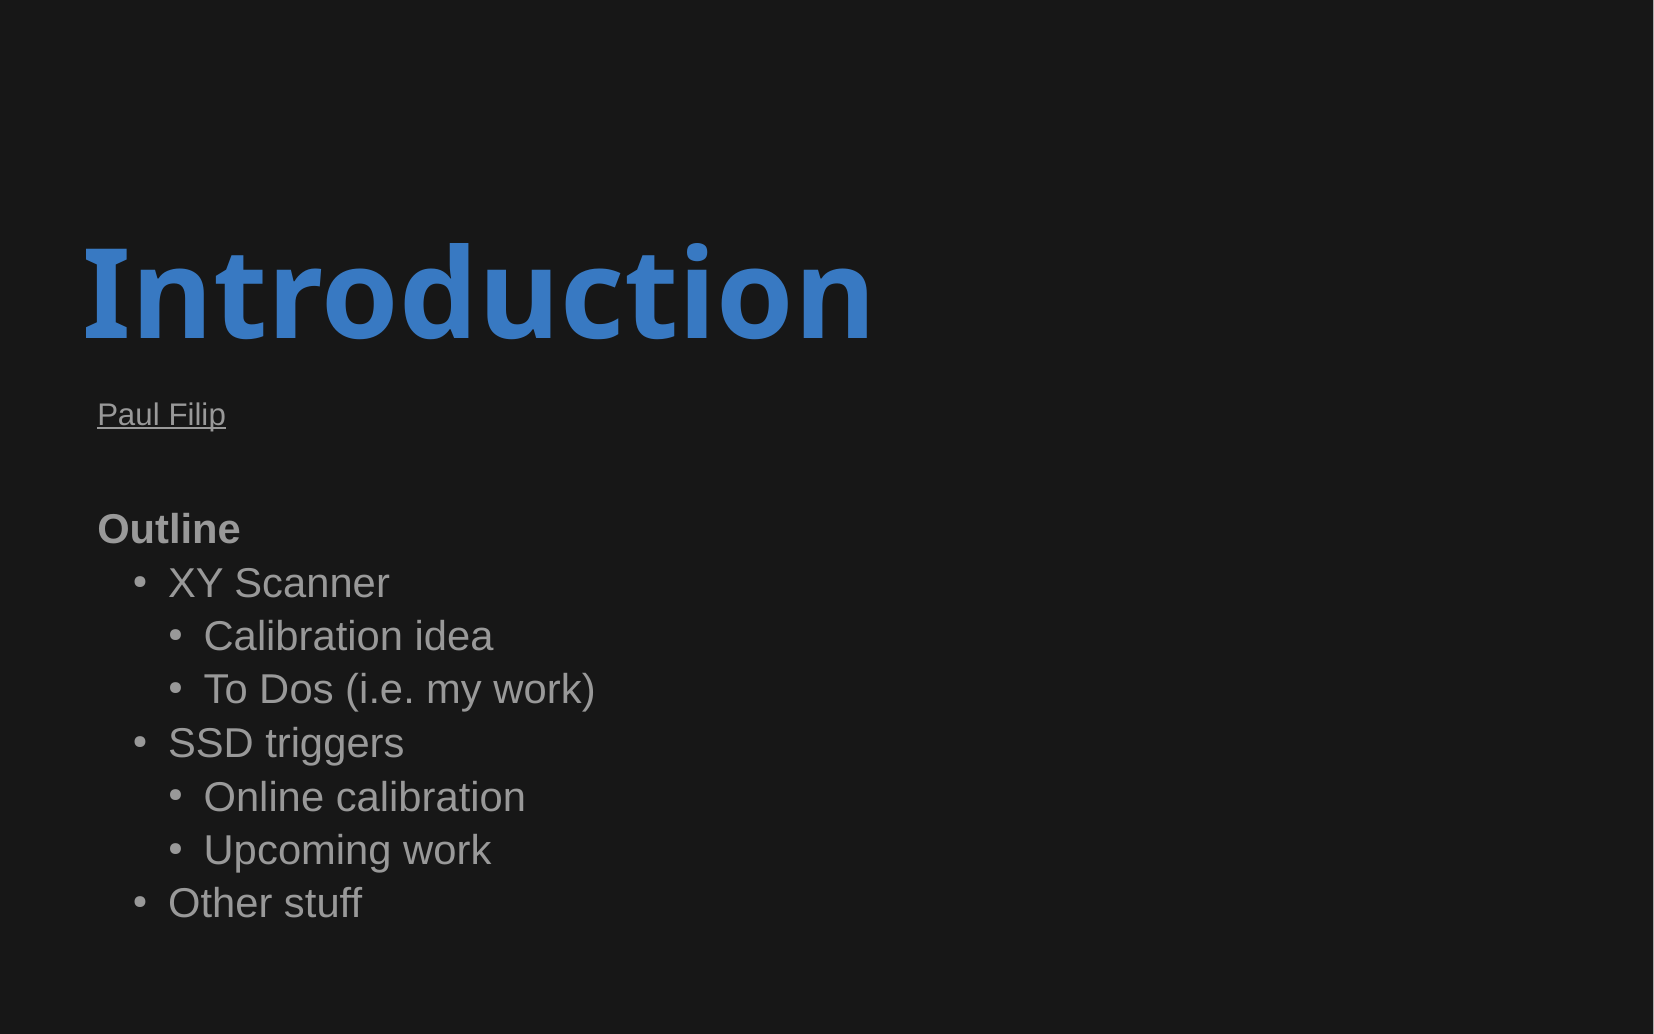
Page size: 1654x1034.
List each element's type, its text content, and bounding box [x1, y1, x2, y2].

title Introduction [82, 49, 1571, 375]
